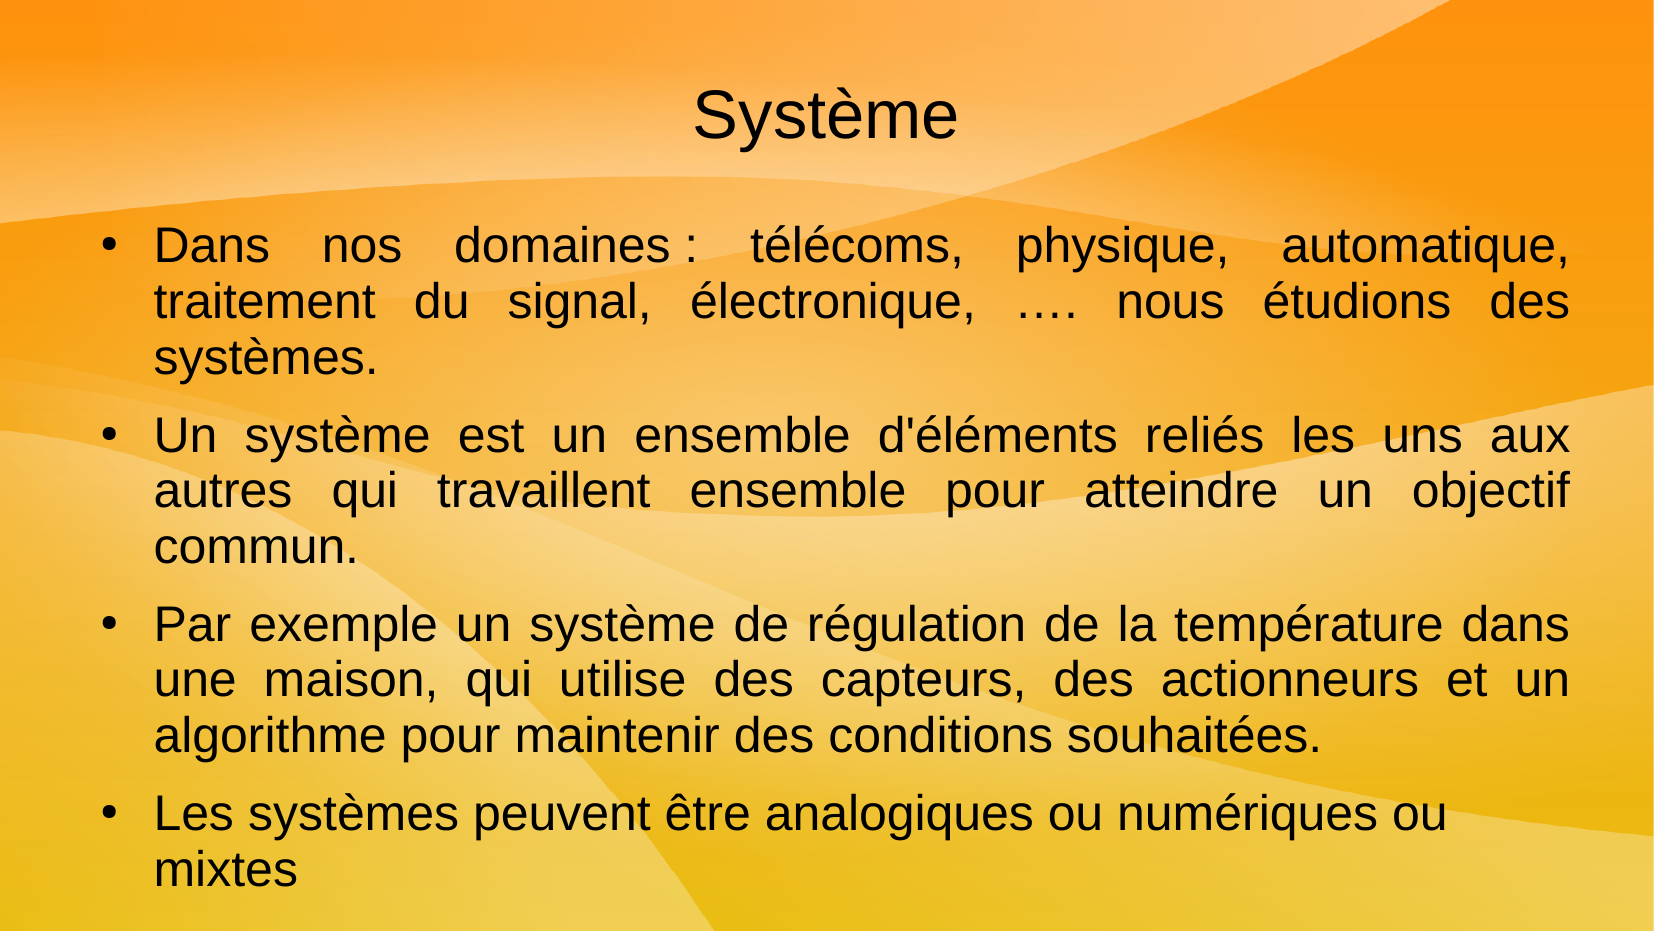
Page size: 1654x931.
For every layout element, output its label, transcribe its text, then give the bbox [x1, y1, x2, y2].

picture [0, 0, 1654, 931]
list Dans nos domaines : télécoms, physique, automatique, traitement du signal, électronique, …. nous étudions des systèmes. Un système est un ensemble d'éléments reliés les uns aux autres qui travaillent ensemble pour atteindre un objectif commun. Par exemple un système de régulation de la température dans une maison, qui utilise des capteurs, des actionneurs et un algorithme pour maintenir des conditions souhaitées. Les systèmes peuvent être analogiques ou numériques ou mixtes [82, 217, 1571, 897]
title Système [82, 37, 1571, 193]
